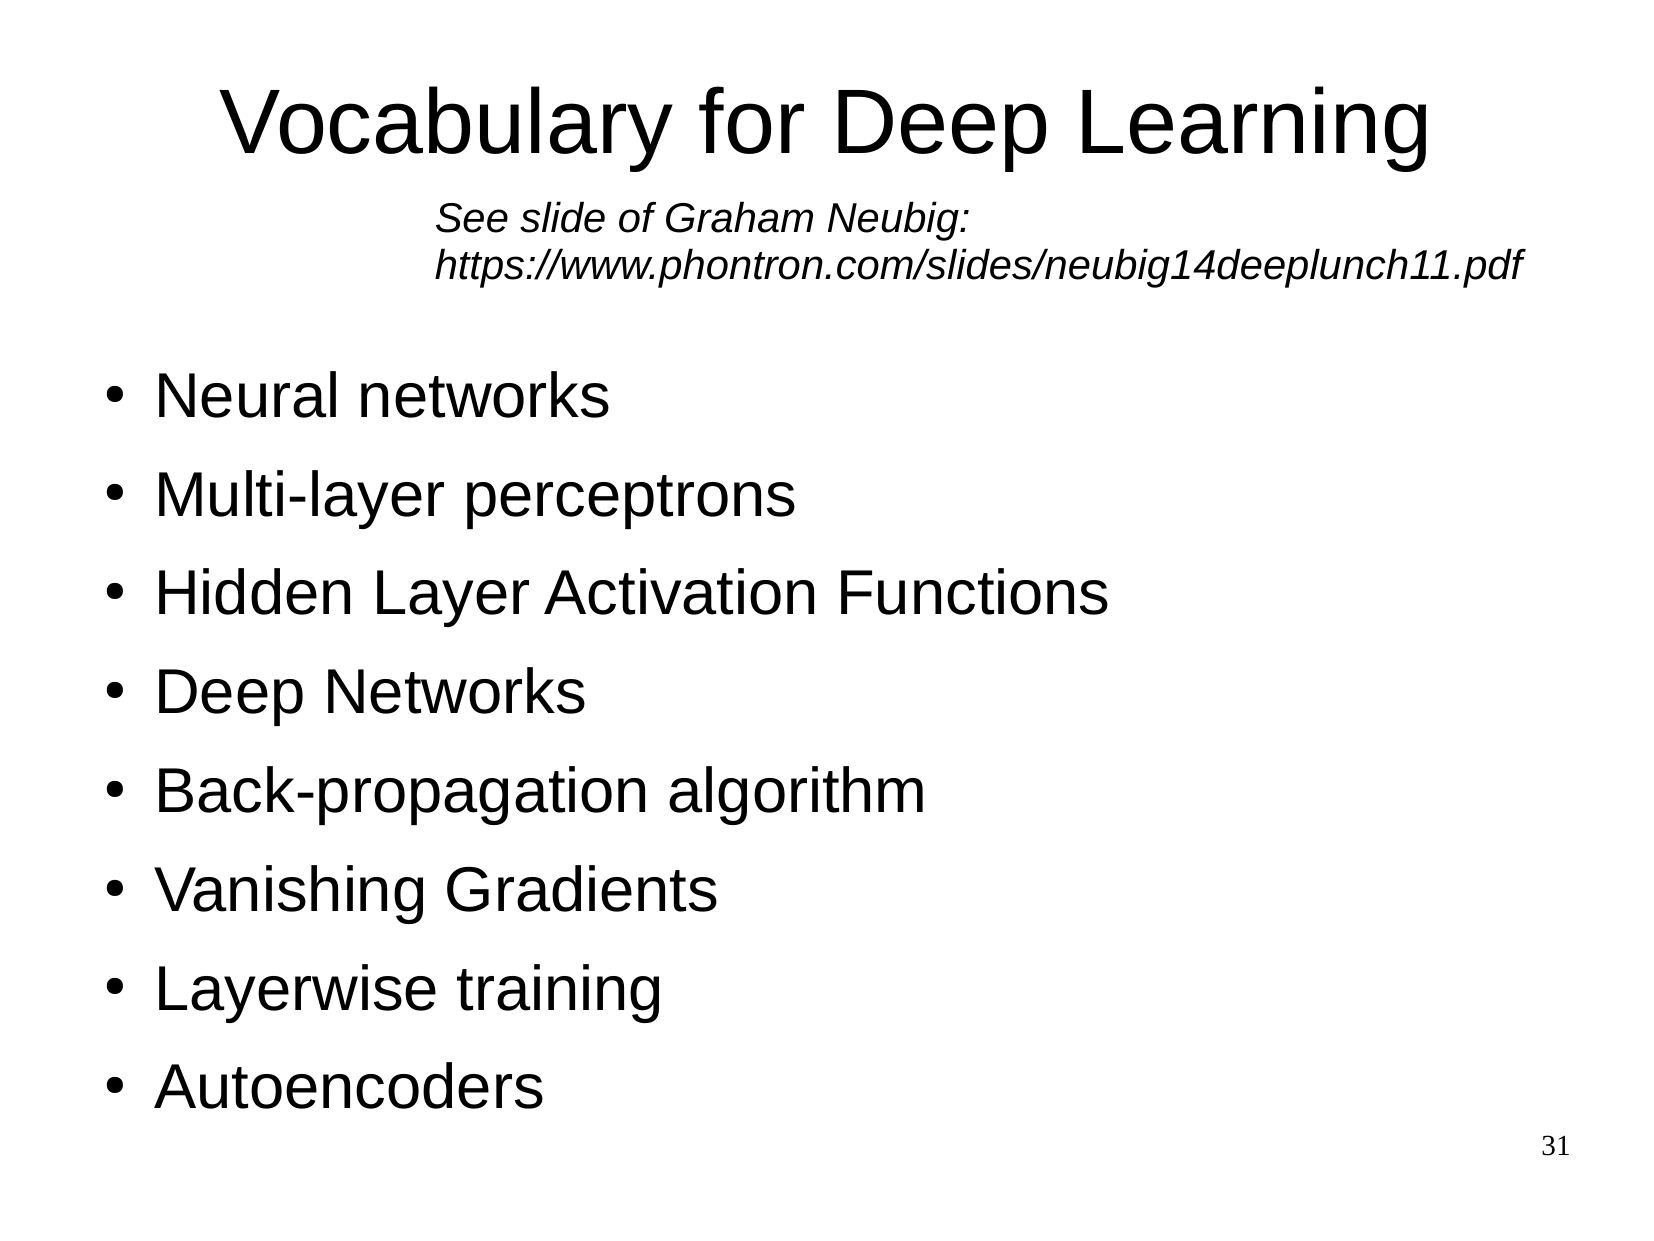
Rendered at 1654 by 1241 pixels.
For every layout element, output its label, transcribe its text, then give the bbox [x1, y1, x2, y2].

text_box See slide of Graham Neubig: https://www.phontron.com/slides/neubig14deeplunch11.pdf [420, 187, 1579, 301]
title Vocabulary for Deep Learning [82, 49, 1571, 196]
list Neural networks Multi-layer perceptrons Hidden Layer Activation Functions Deep Networks Back-propagation algorithm Vanishing Gradients Layerwise training Autoencoders [86, 360, 1576, 1126]
